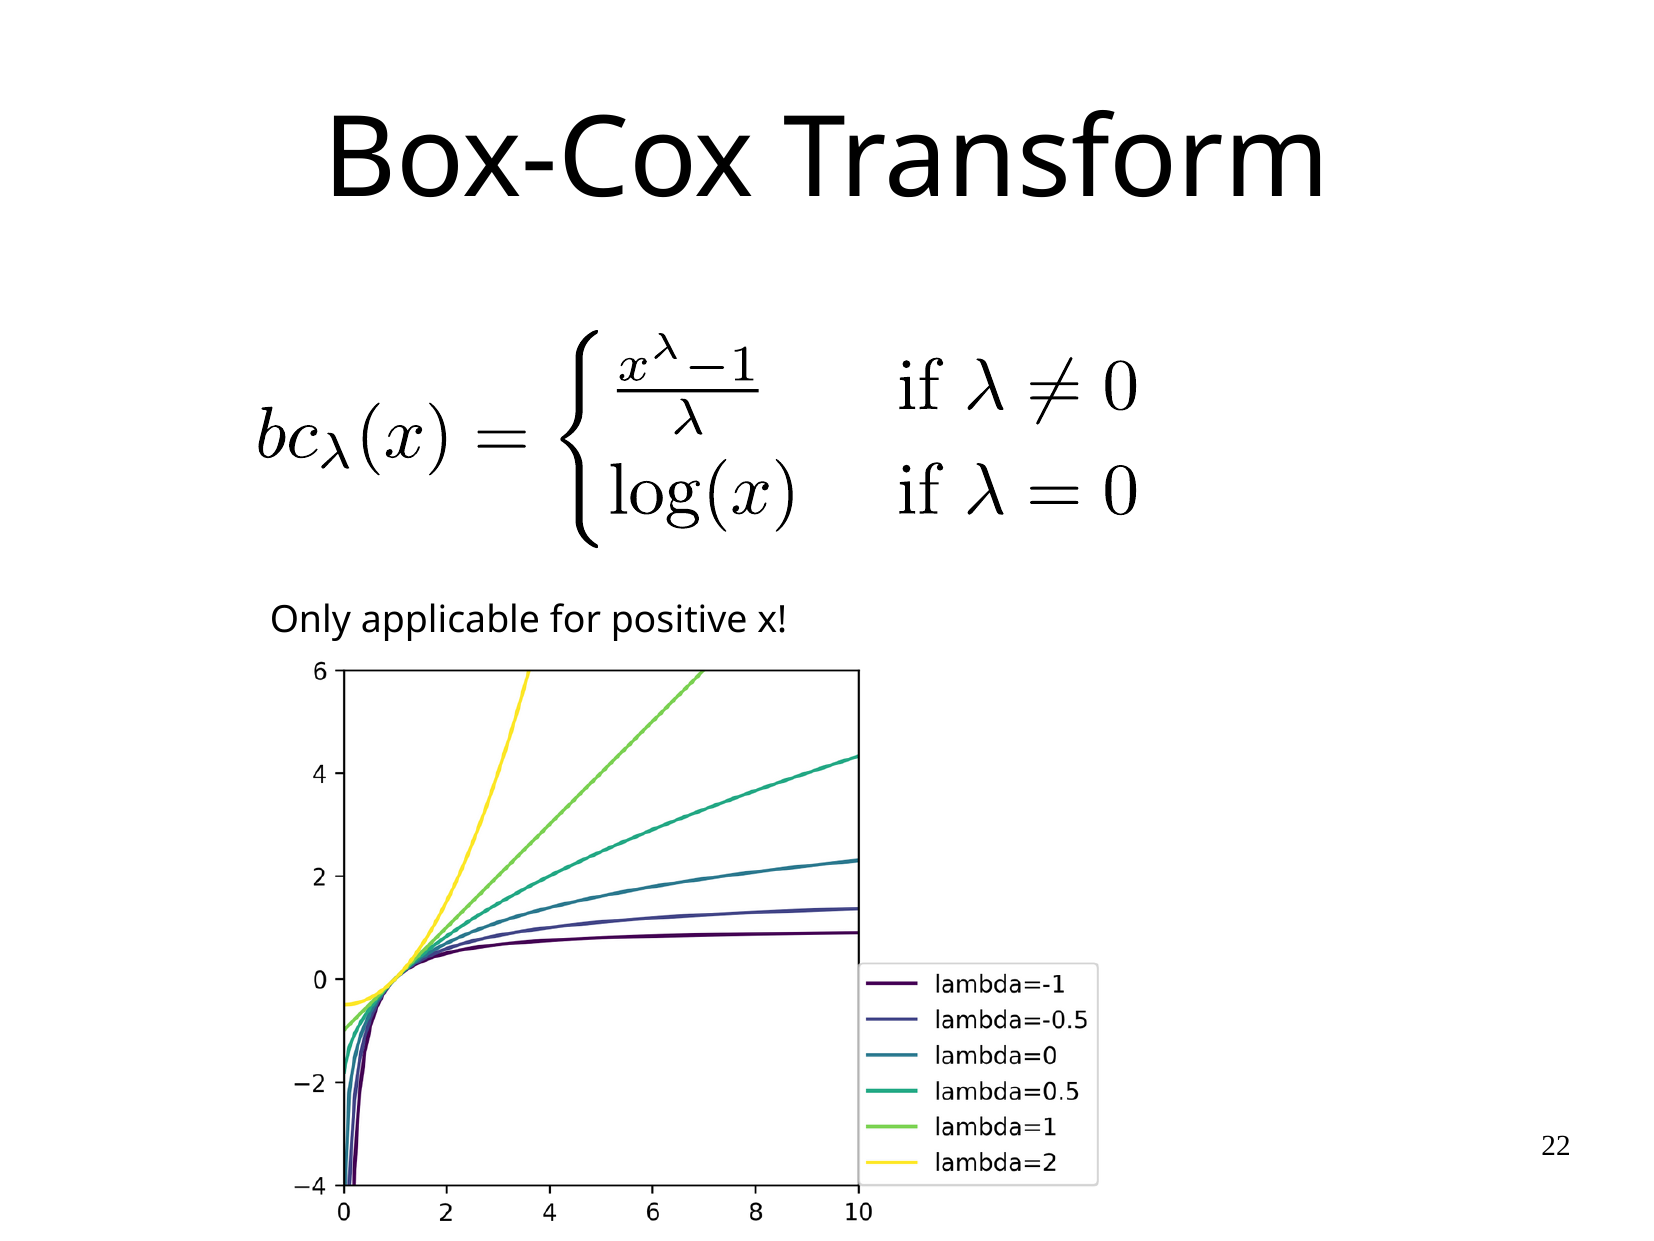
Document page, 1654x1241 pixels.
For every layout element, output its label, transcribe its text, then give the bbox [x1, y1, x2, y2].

picture [278, 647, 1111, 1231]
title Box-Cox Transform [82, 49, 1571, 257]
text_box [255, 330, 1139, 549]
text_box Only applicable for positive x! [255, 585, 1246, 638]
